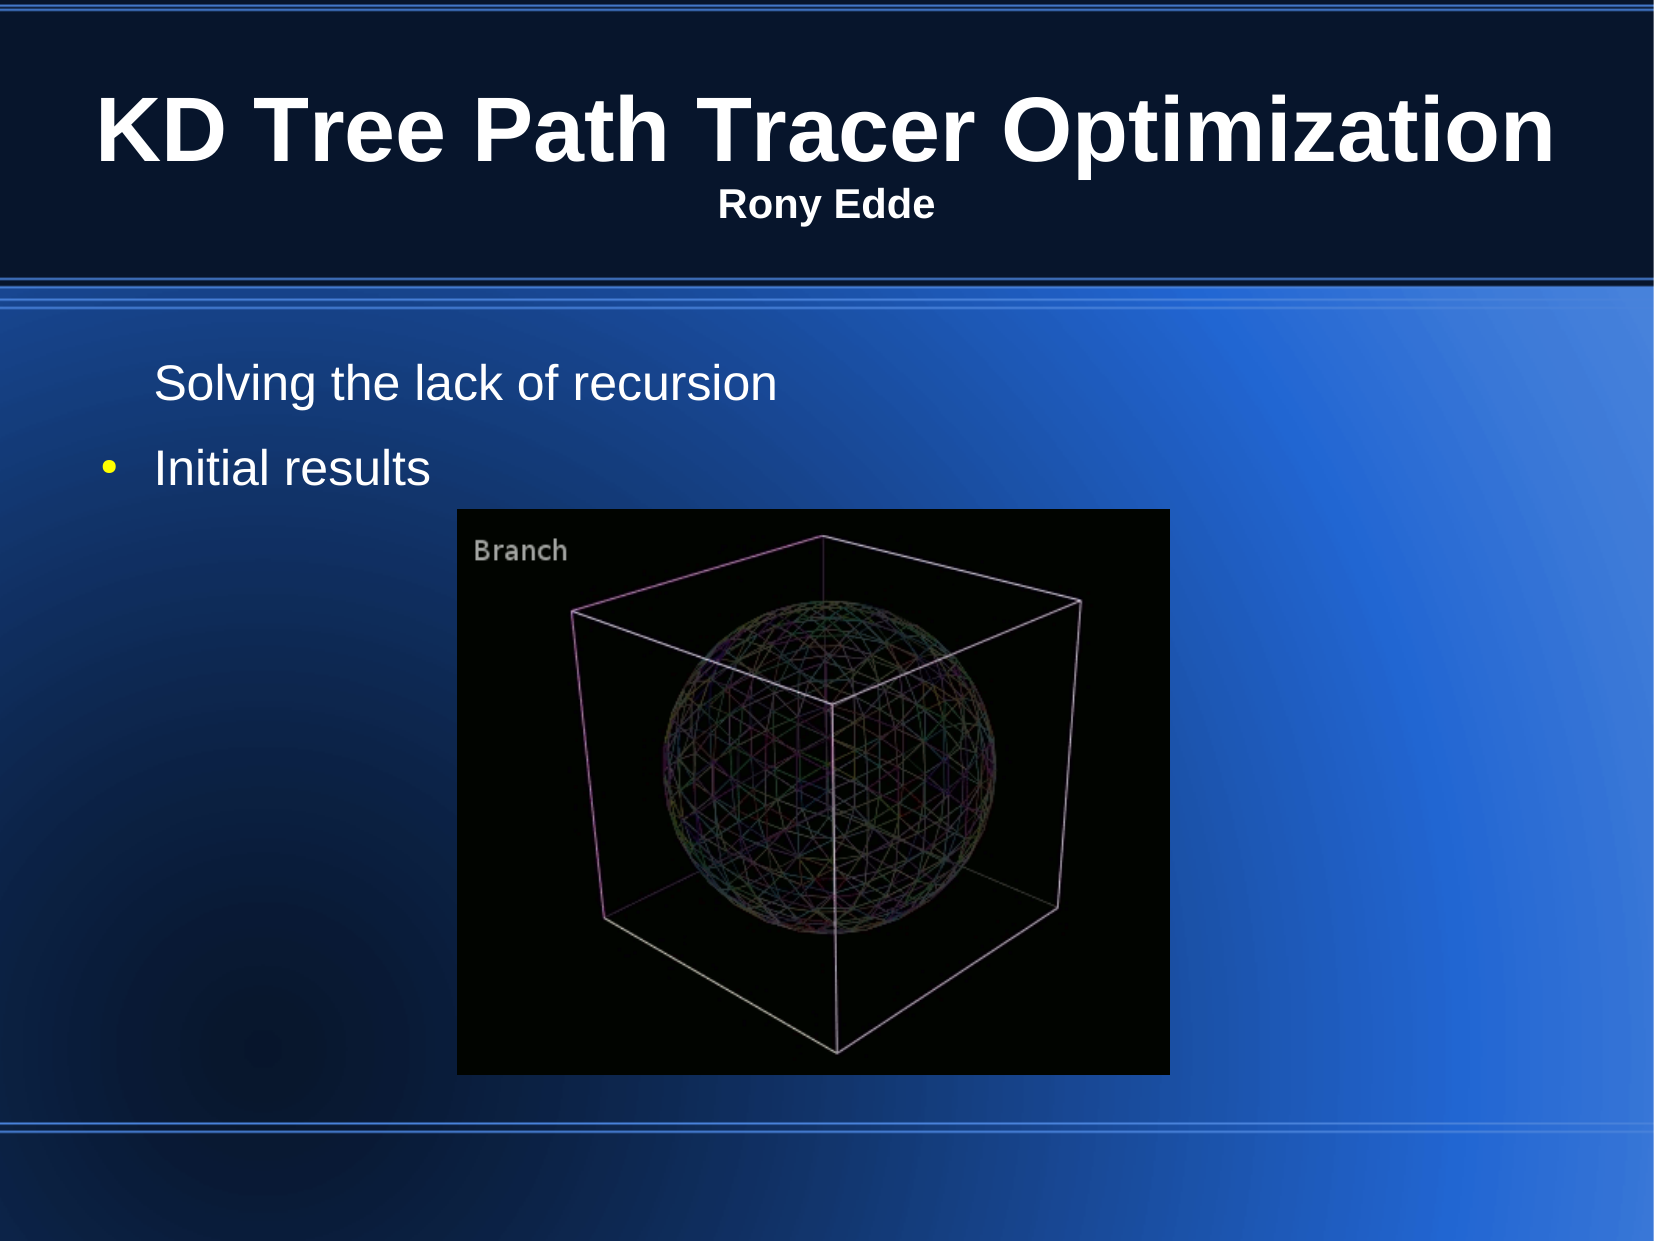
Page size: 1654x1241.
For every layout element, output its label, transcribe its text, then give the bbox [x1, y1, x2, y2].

picture [0, 0, 1654, 1241]
list Solving the lack of recursion Initial results [82, 355, 1571, 1058]
title KD Tree Path Tracer Optimization Rony Edde [82, 56, 1571, 250]
